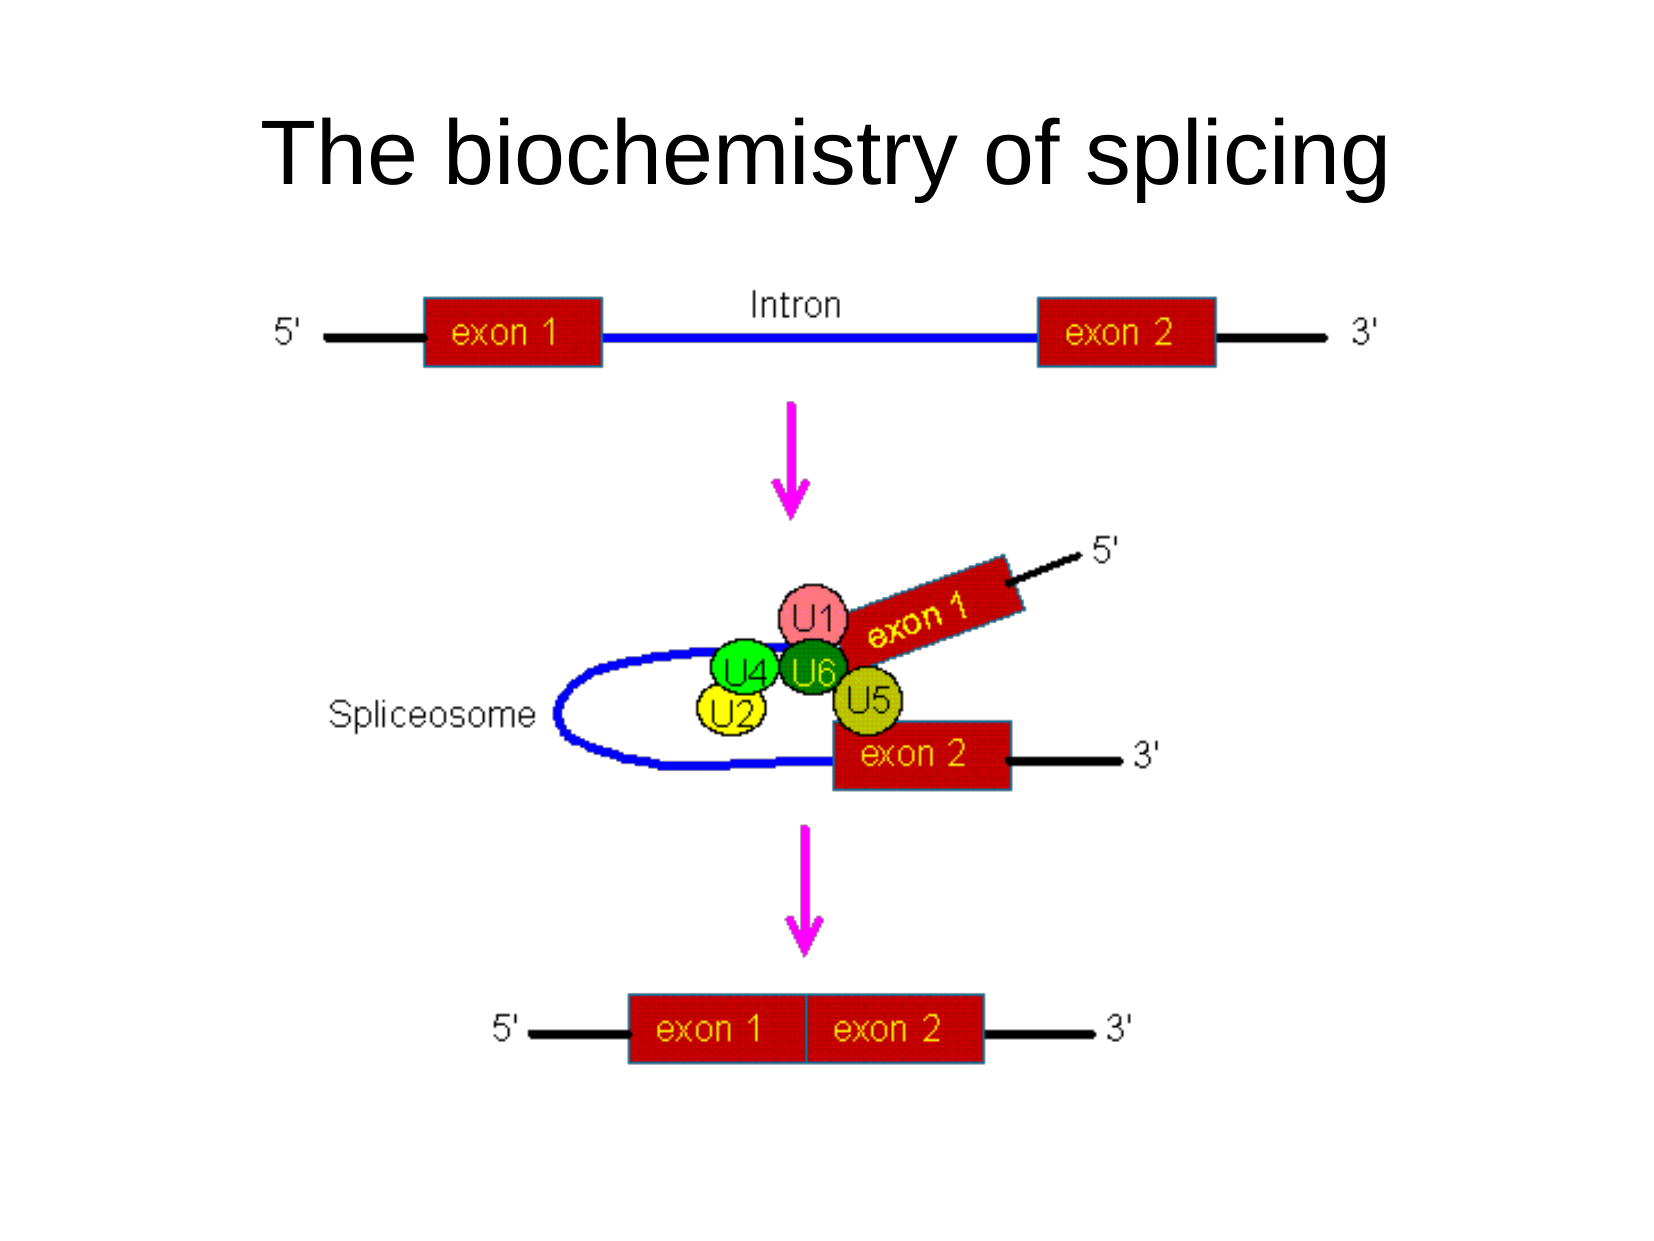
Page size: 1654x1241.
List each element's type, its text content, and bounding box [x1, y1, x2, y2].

title The biochemistry of splicing [82, 49, 1571, 257]
picture [274, 284, 1381, 1067]
